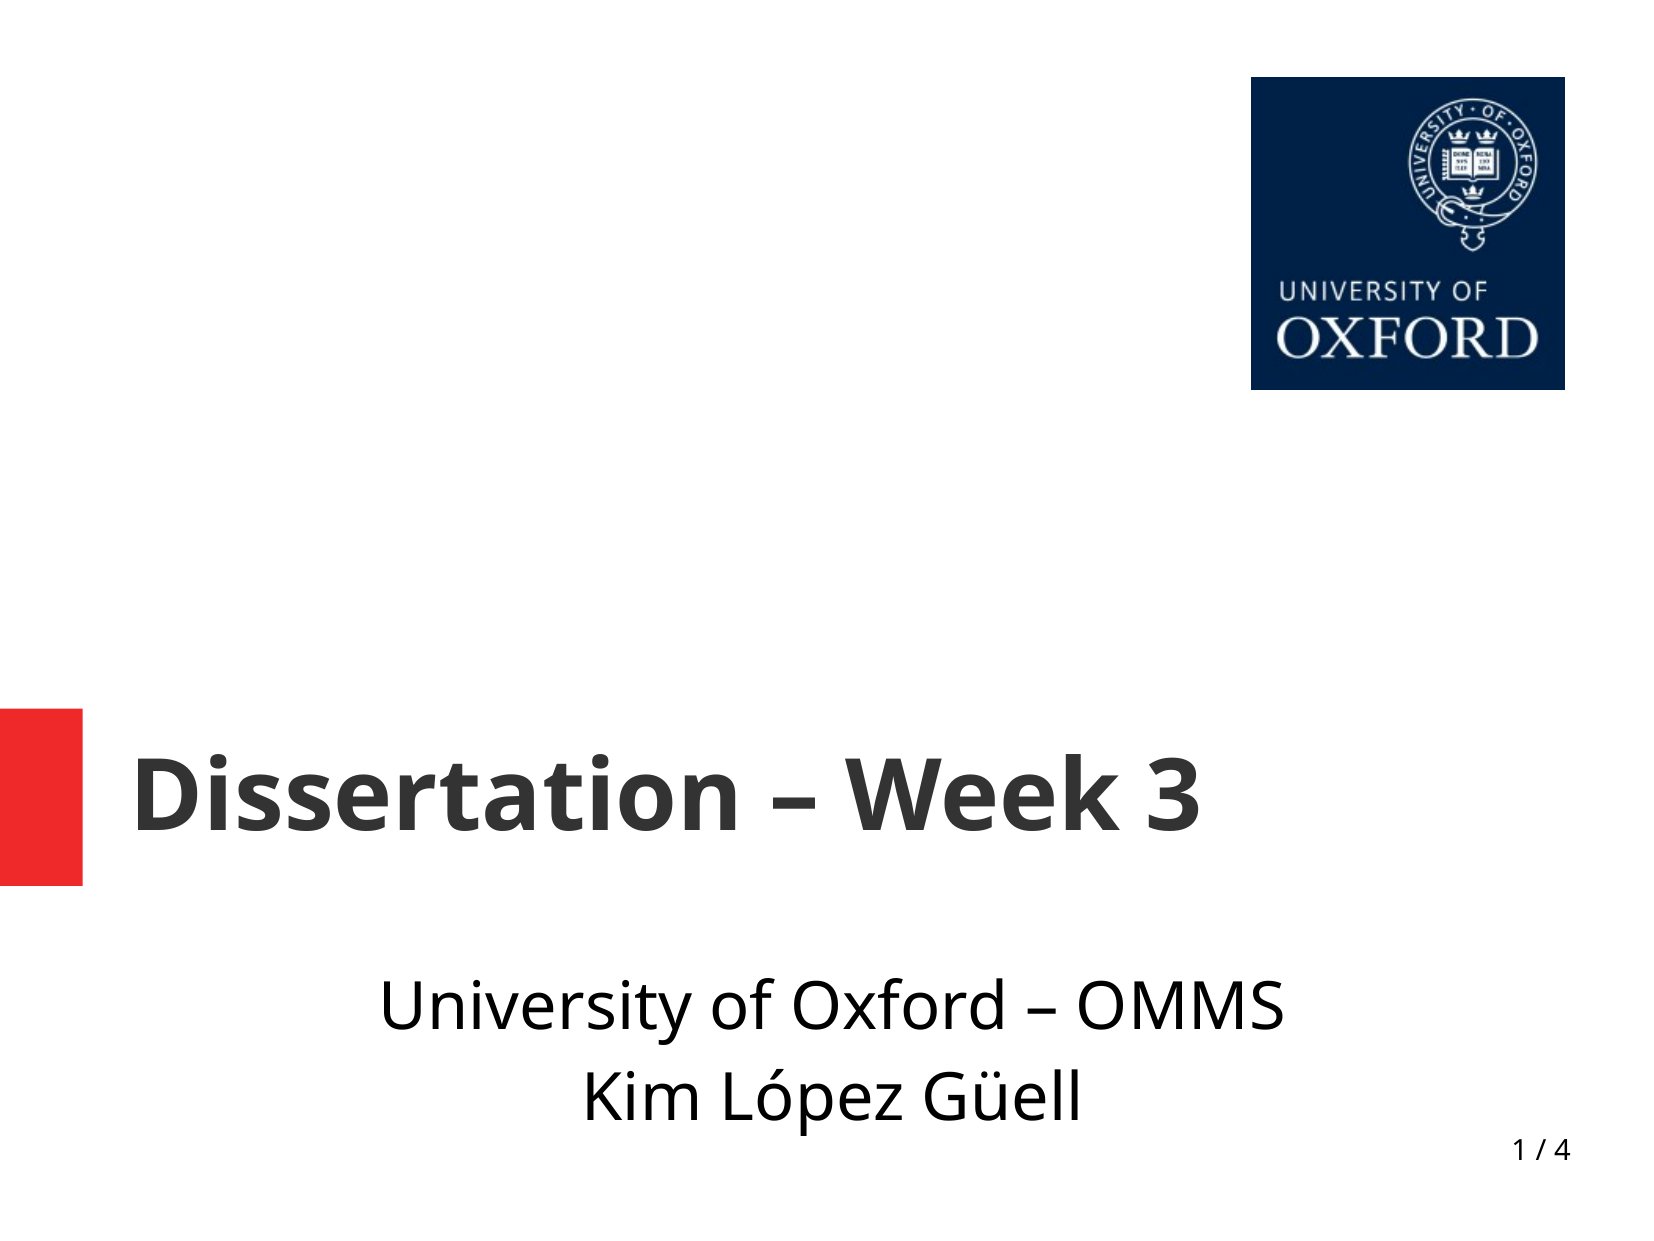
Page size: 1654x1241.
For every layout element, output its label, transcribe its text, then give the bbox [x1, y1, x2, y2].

subtitle University of Oxford – OMMS Kim López Güell [129, 968, 1536, 1130]
title Dissertation – Week 3 [129, 655, 1536, 928]
picture [1251, 77, 1565, 390]
